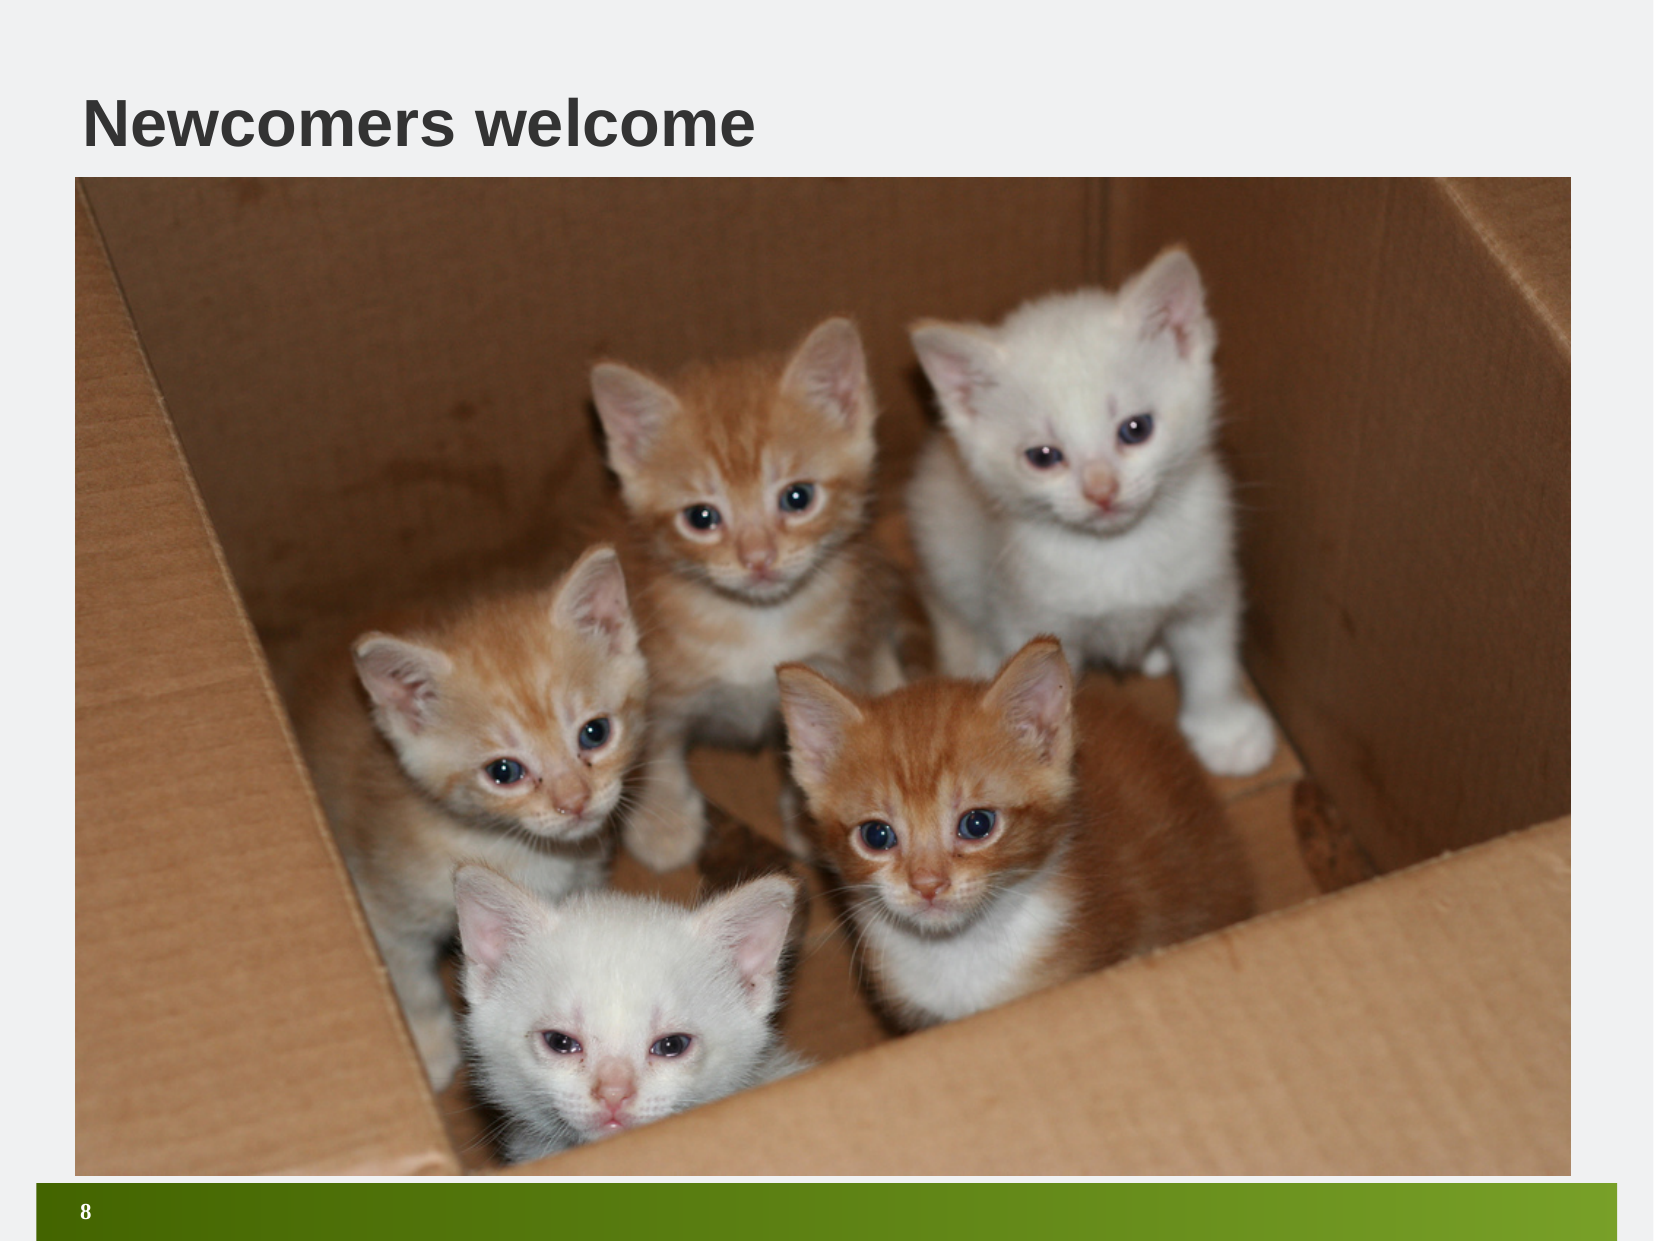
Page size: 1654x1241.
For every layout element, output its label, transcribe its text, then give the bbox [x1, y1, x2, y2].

title Newcomers welcome [82, 49, 1571, 177]
picture [0, 0, 1654, 1241]
